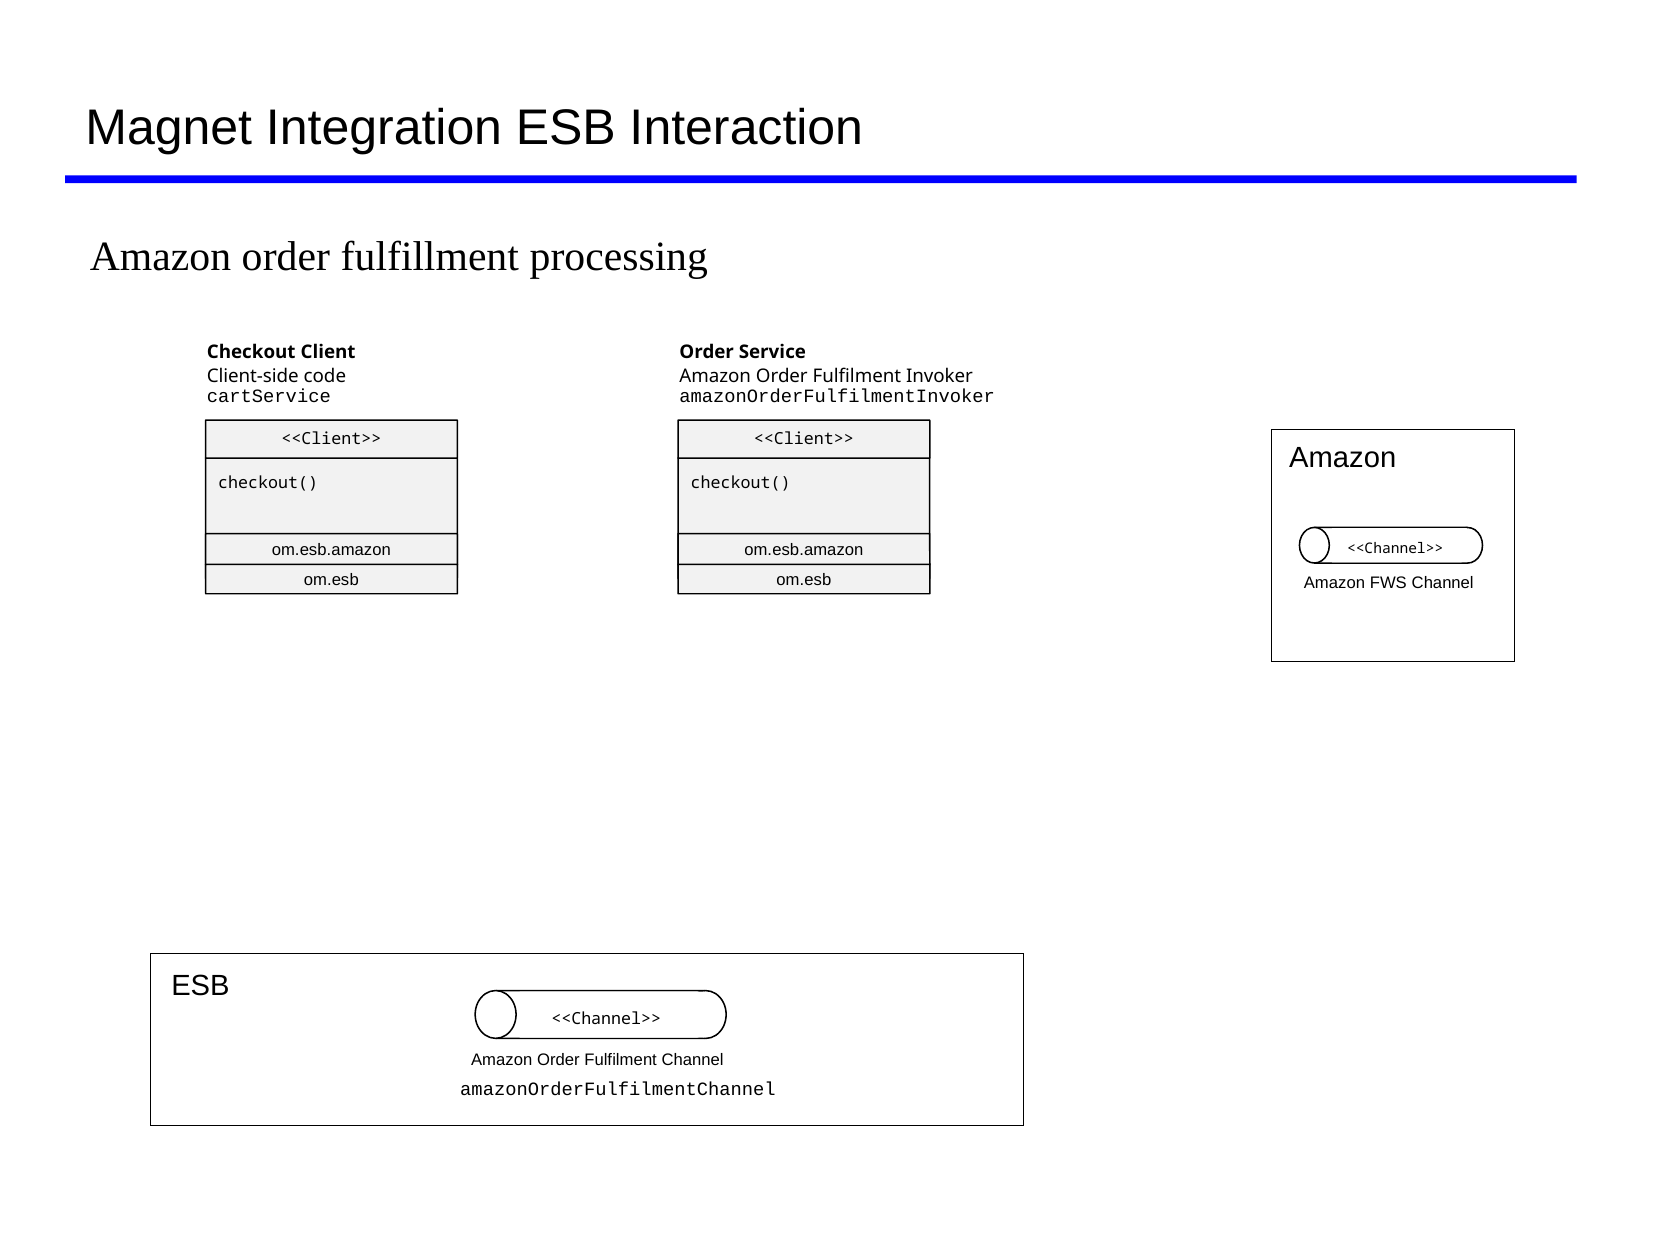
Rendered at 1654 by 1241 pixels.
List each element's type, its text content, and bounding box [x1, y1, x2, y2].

text_box [678, 459, 930, 533]
text_box Order Service Amazon Order Fulfilment Invoker [664, 332, 1077, 417]
text_box om.esb [678, 564, 930, 594]
text_box Magnet Integration ESB Interaction [70, 95, 1392, 184]
text_box Amazon Order Fulfilment Channel [396, 1045, 799, 1084]
text_box <<Channel>> [1325, 531, 1465, 562]
text_box cartService [192, 417, 604, 447]
text_box <<Channel>> [510, 1000, 702, 1032]
text_box checkout() [203, 463, 374, 496]
text_box <<Client>> [678, 447, 930, 459]
text_box Amazon [1271, 602, 1515, 662]
text_box om.esb.amazon [678, 533, 930, 564]
text_box Amazon [1271, 429, 1515, 568]
text_box [1392, 175, 1577, 184]
text_box Amazon [1249, 433, 1437, 491]
text_box Checkout Client Client-side code [192, 332, 604, 417]
text_box Amazon FWS Channel [1242, 568, 1536, 602]
text_box ESB [148, 961, 253, 1019]
text_box <<Client>> [205, 447, 458, 459]
text_box [65, 175, 70, 184]
text_box amazonOrderFulfilmentInvoker [664, 417, 1077, 447]
text_box [150, 953, 1024, 1126]
text_box [1299, 527, 1483, 564]
text_box [205, 459, 458, 533]
list Amazon order fulfillment processing [75, 225, 1586, 302]
text_box checkout() [675, 463, 846, 496]
text_box om.esb [205, 564, 458, 594]
text_box om.esb.amazon [205, 533, 458, 564]
text_box amazonOrderFulfilmentChannel [411, 1072, 824, 1140]
